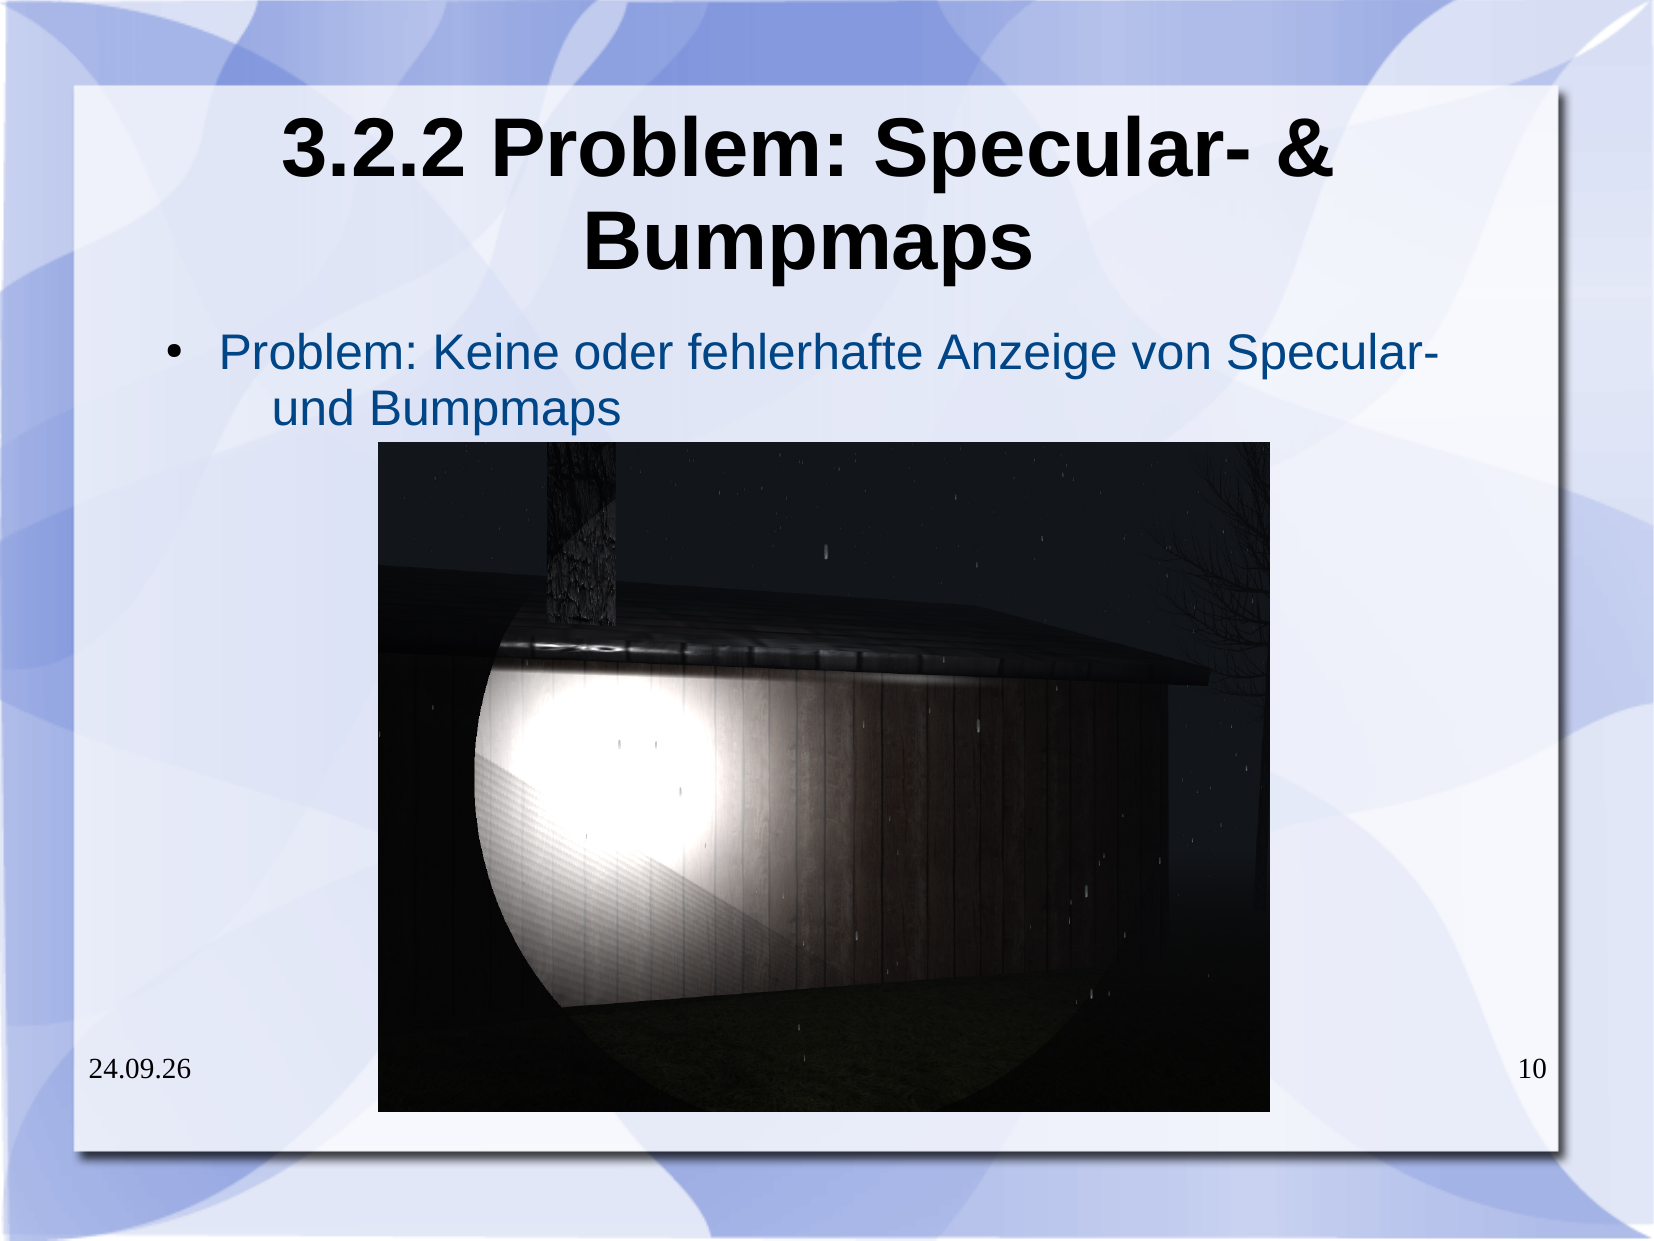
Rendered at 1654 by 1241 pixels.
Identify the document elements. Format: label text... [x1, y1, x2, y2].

title 3.2.2 Problem: Specular- & Bumpmaps [82, 90, 1536, 298]
picture [0, 0, 1654, 1241]
list Problem: Keine oder fehlerhafte Anzeige von Specular- und Bumpmaps [129, 324, 1489, 473]
